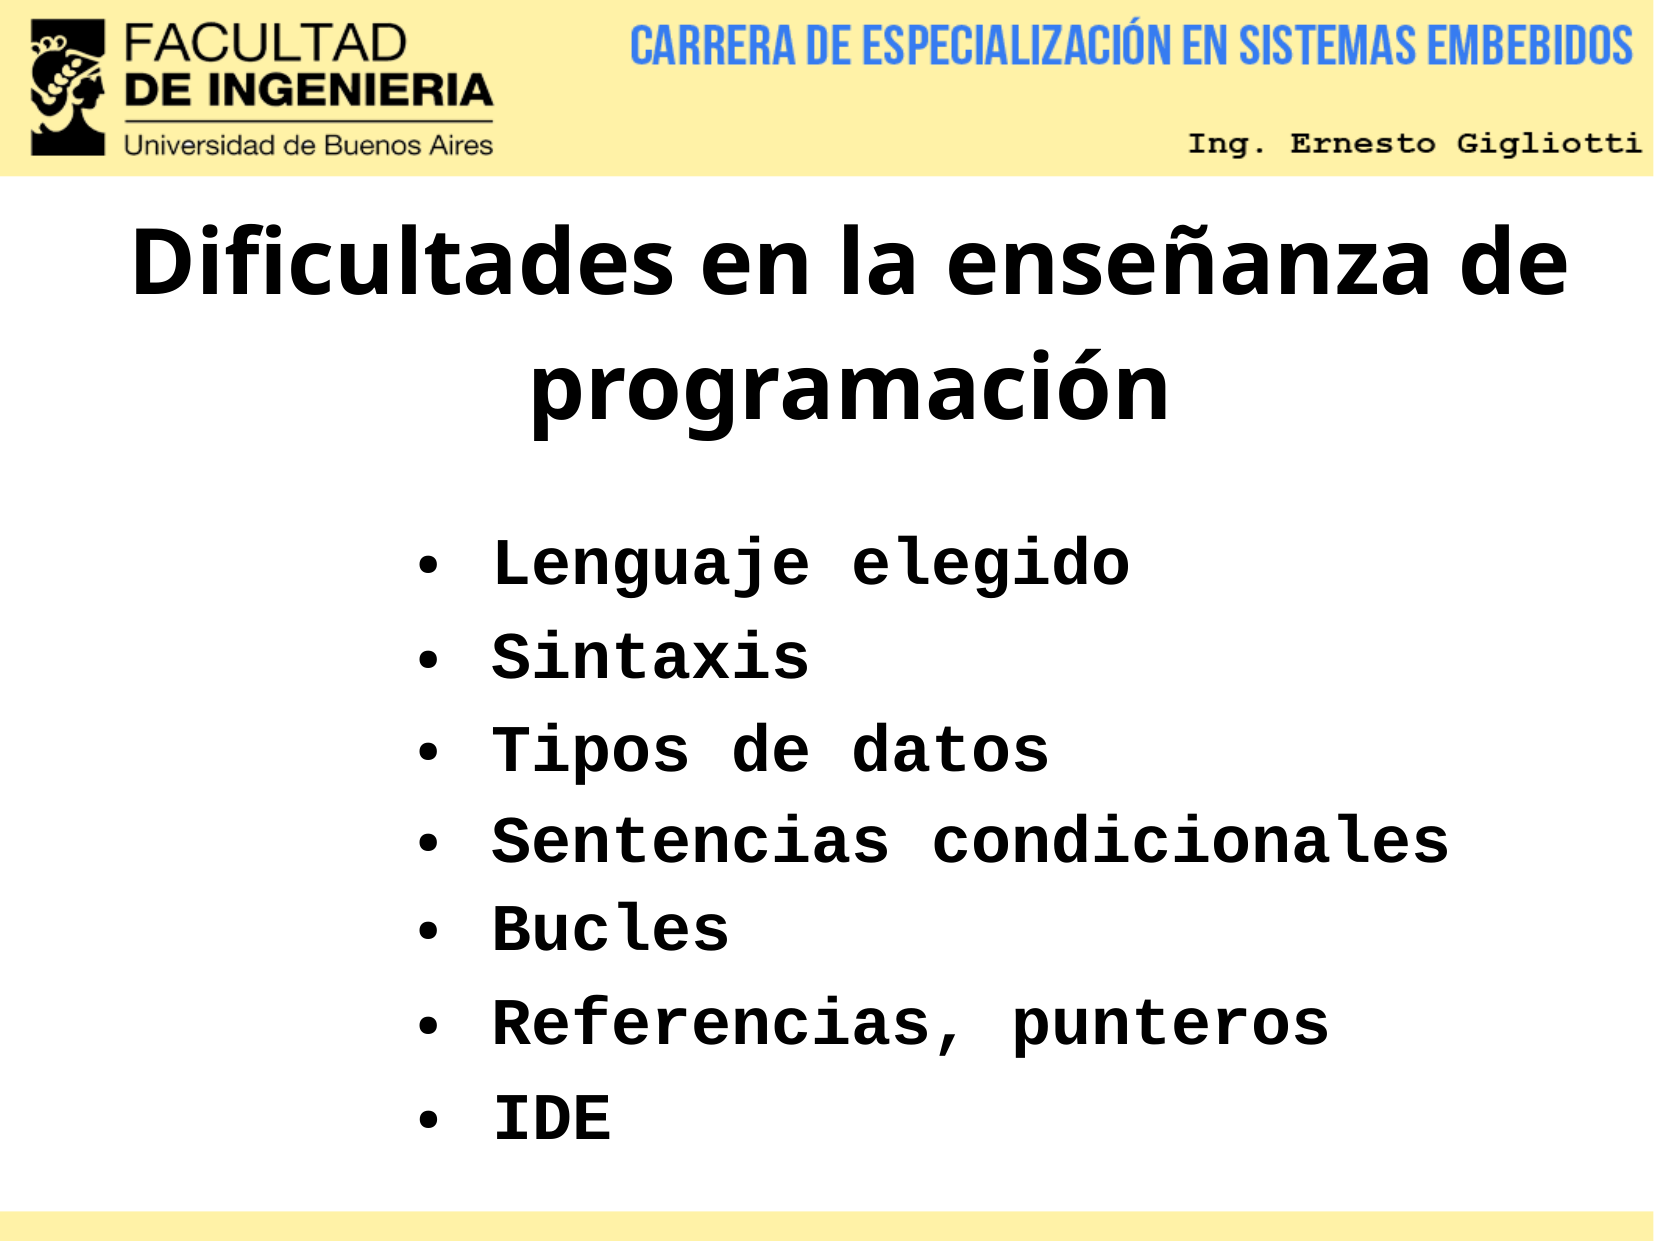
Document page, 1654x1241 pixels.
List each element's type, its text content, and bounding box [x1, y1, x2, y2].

title Dificultades en la enseñanza de programación [106, 210, 1595, 434]
text_box Tipos de datos [401, 708, 1146, 799]
text_box Sentencias condicionales [401, 799, 1527, 887]
text_box IDE [401, 1076, 1527, 1170]
text_box Referencias, punteros [401, 982, 1527, 1075]
text_box Sintaxis [401, 616, 1527, 709]
picture [0, 0, 1654, 1241]
text_box Bucles [401, 887, 1527, 981]
text_box Lenguaje elegido [401, 521, 1571, 650]
